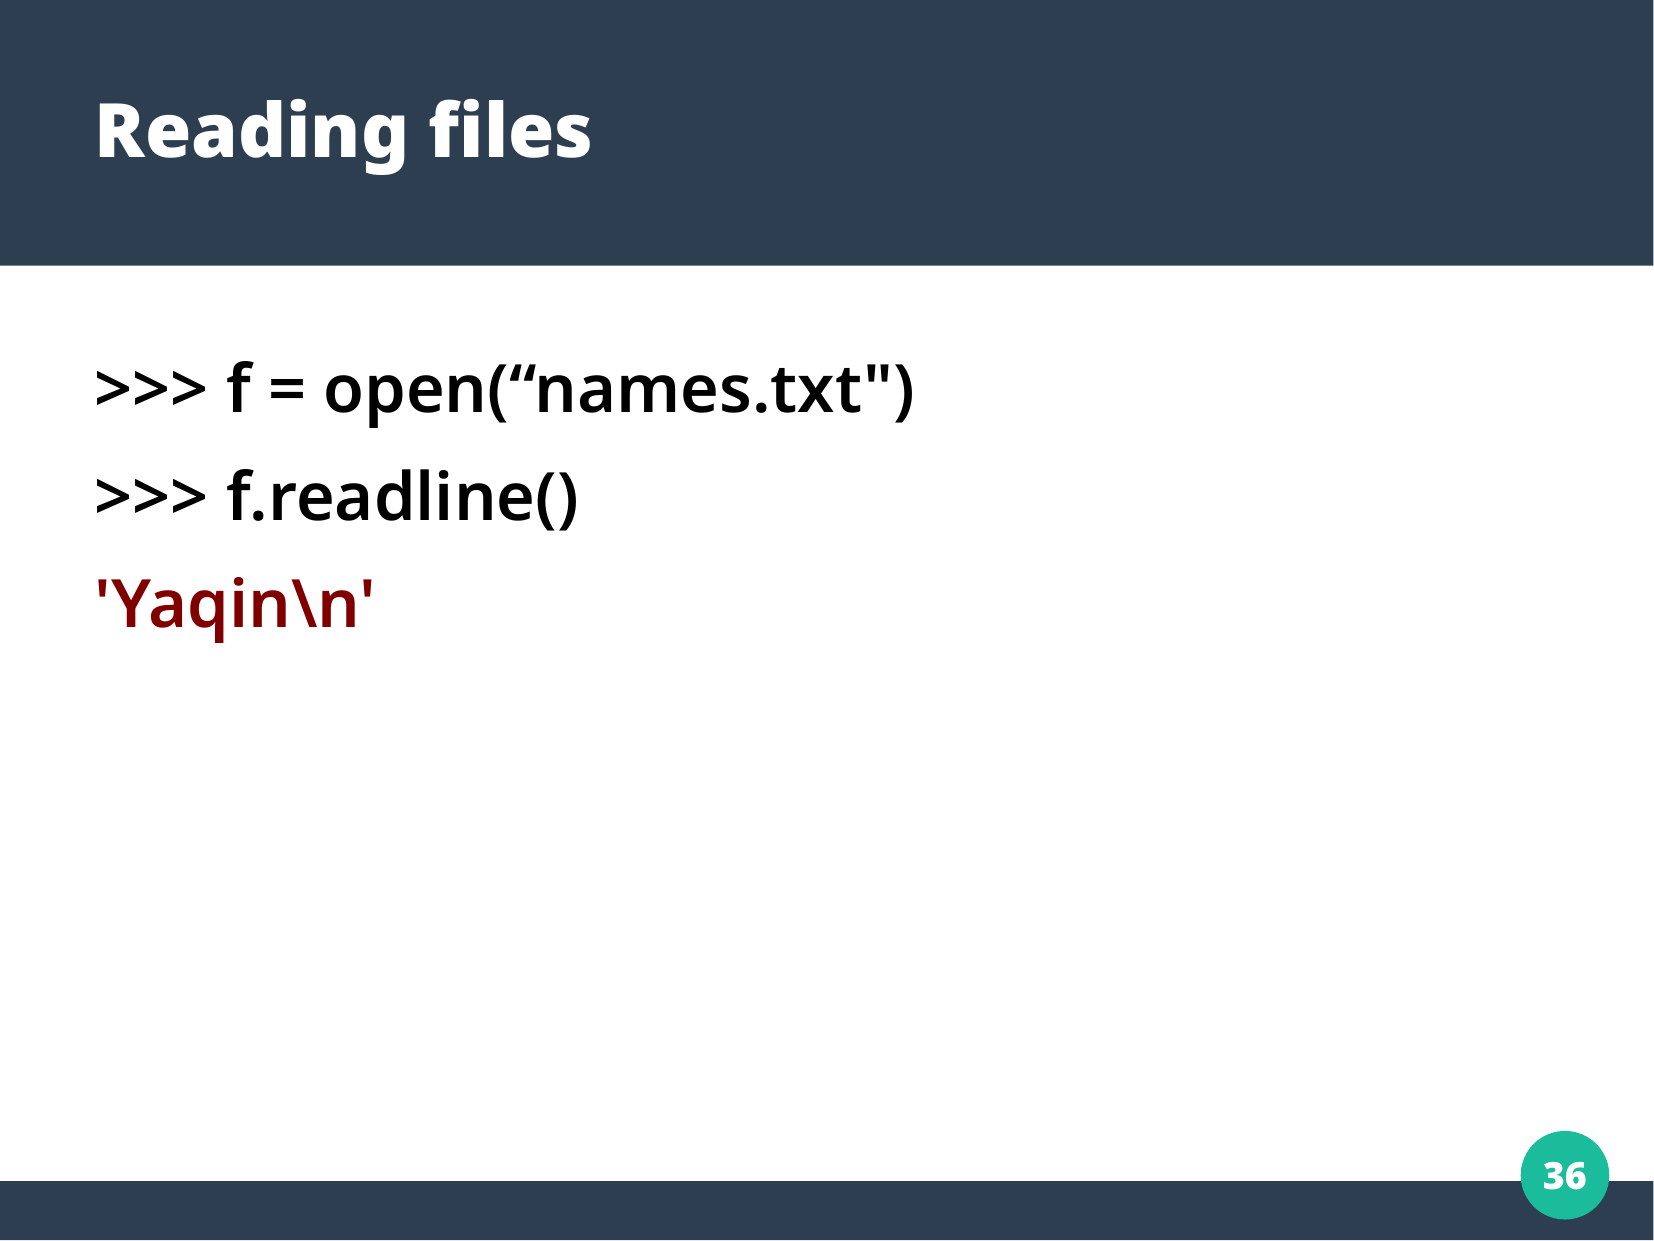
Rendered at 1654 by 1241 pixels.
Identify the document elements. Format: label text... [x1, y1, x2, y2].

list >>> f = open(“names.txt") >>> f.readline() 'Yaqin\n' [79, 333, 1430, 1078]
title Reading files [59, 49, 1595, 207]
